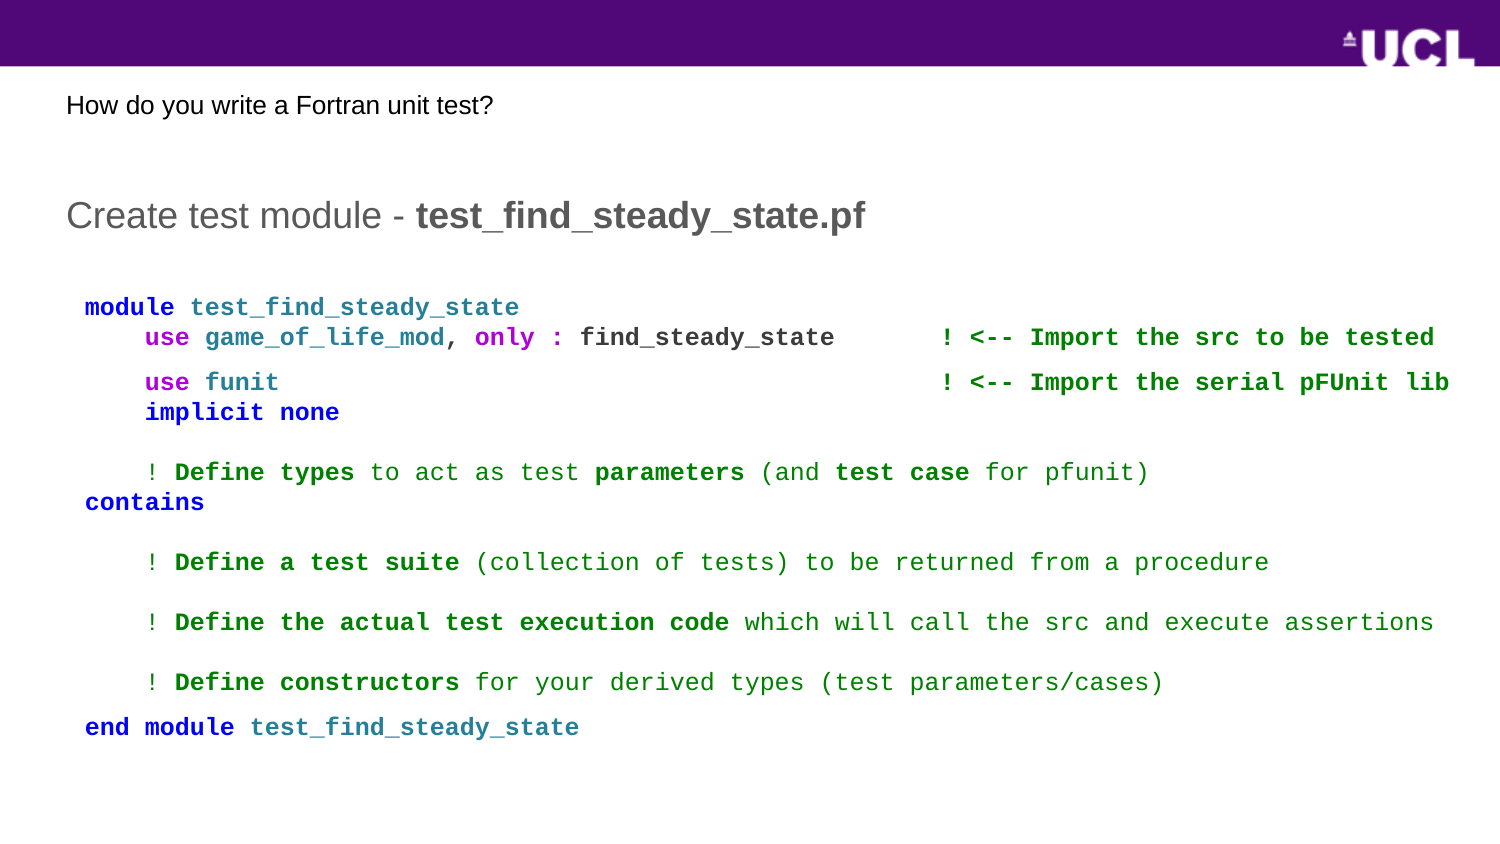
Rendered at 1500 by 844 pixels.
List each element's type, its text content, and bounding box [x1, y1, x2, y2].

list Create test module - test_find_steady_state.pf [51, 168, 1473, 256]
picture [0, 0, 1500, 844]
title How do you write a Fortran unit test? [51, 72, 1449, 167]
text_box module test_find_steady_state use game_of_life_mod, only : find_steady_state ! <-- Import the src to be tested use funit ! <-- Import the serial pFUnit lib implicit none ! Define types to act as test parameters (and test case for pfunit) contains ! Define a test suite (collection of tests) to be returned from a procedure ! Define the actual test execution code which will call the src and execute assertions ! Define constructors for your derived types (test parameters/cases) end module test_find_steady_state [69, 255, 1479, 776]
